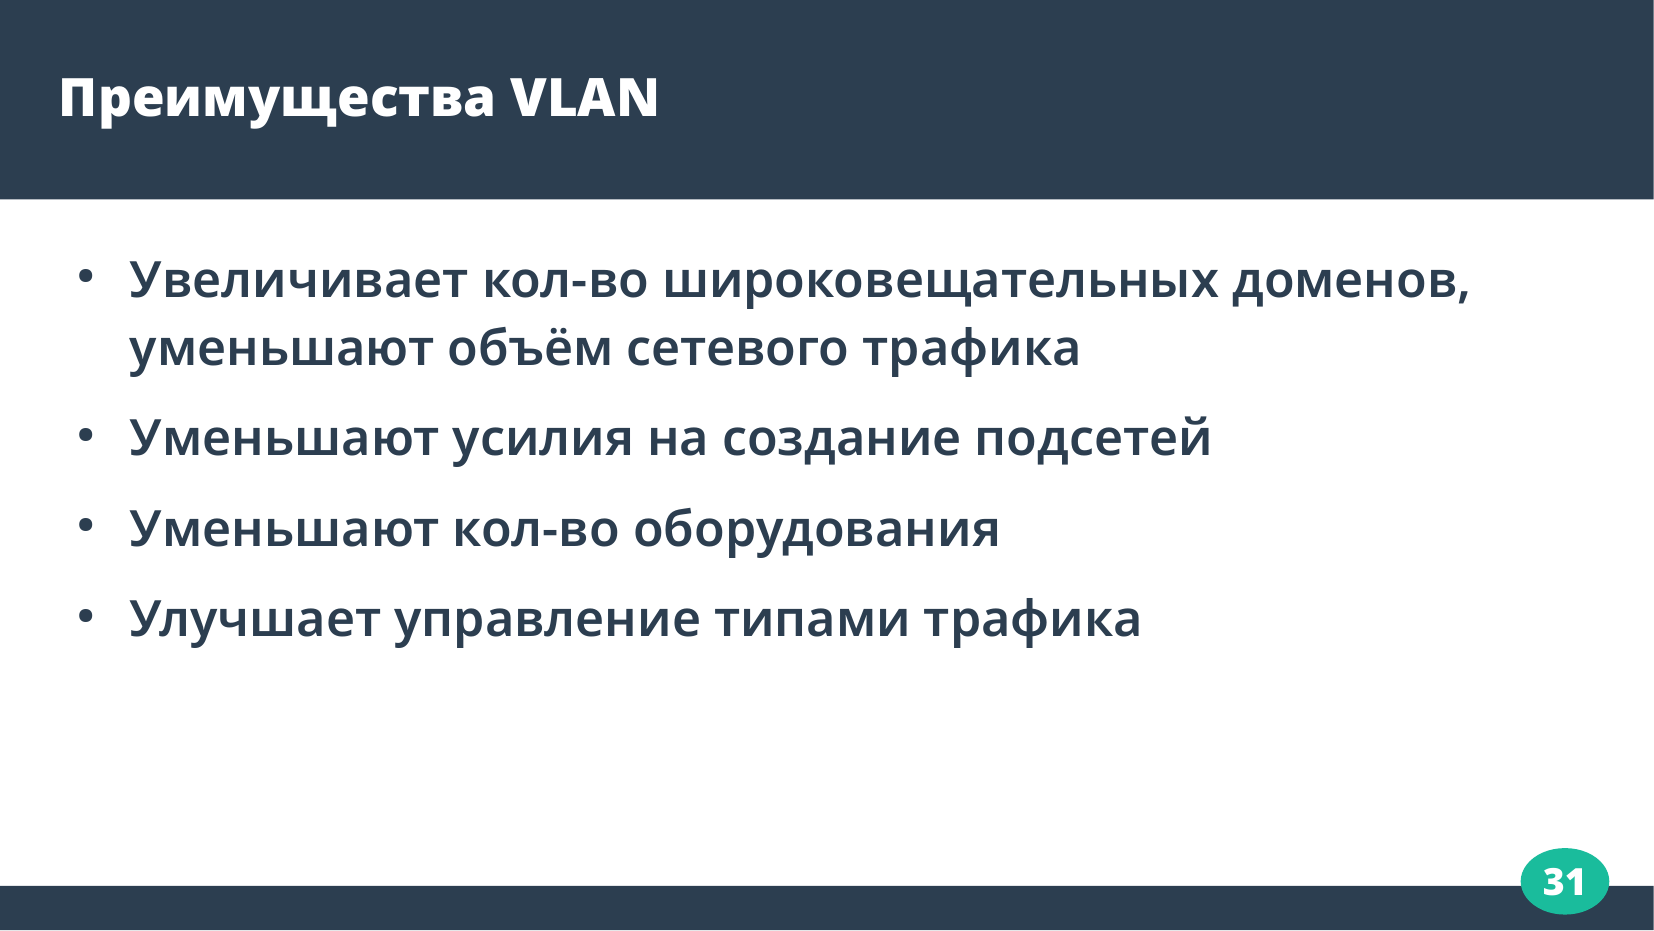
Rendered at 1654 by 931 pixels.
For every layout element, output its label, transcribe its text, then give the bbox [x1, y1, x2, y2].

list Увеличивает кол-во широковещательных доменов, уменьшают объём сетевого трафика Уменьшают усилия на создание подсетей Уменьшают кол-во оборудования Улучшает управление типами трафика [59, 243, 1595, 864]
title Преимущества VLAN [59, 37, 1595, 155]
